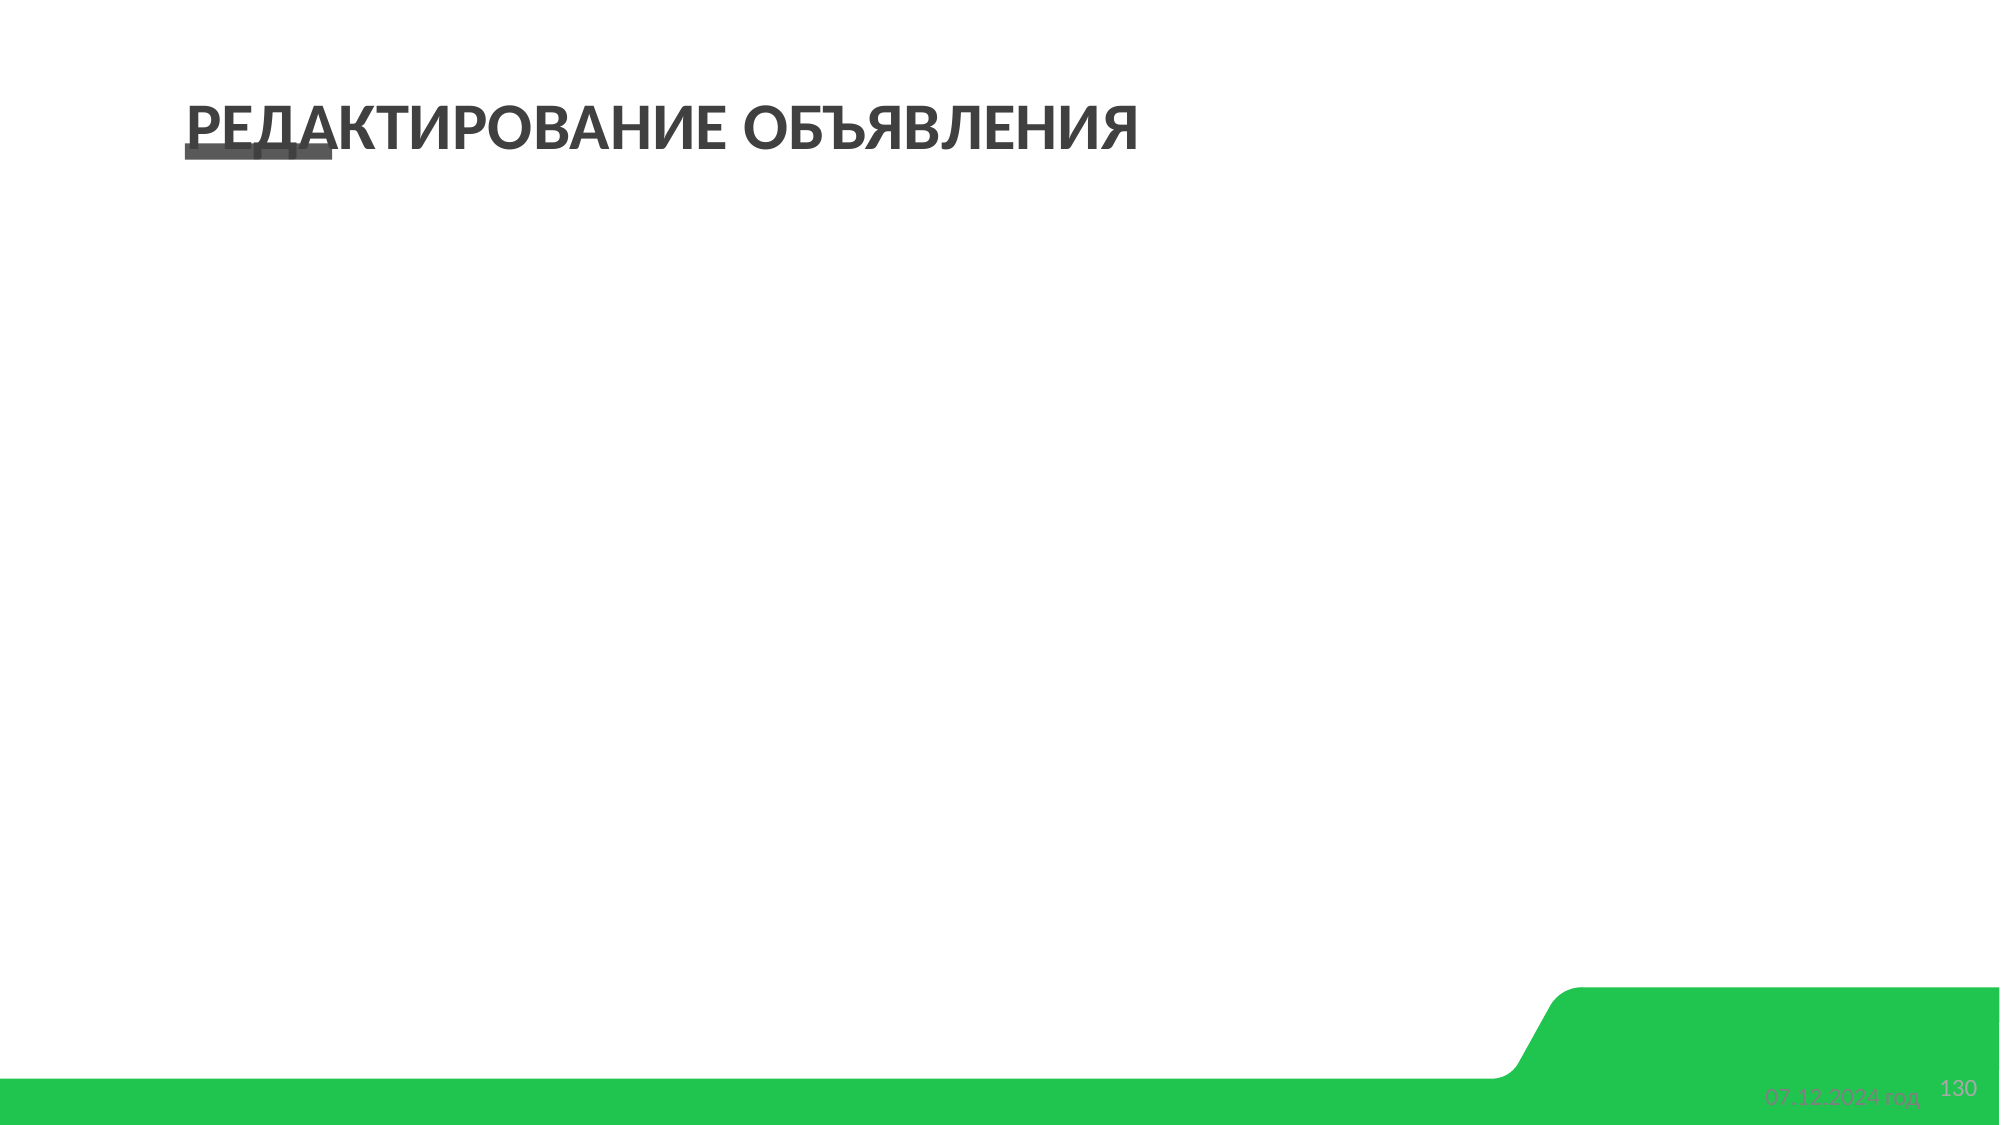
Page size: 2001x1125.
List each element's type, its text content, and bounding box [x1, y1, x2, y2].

text_box 07.12.2024 год [1750, 1065, 2000, 1125]
title редактирование объявления [170, 48, 1684, 207]
